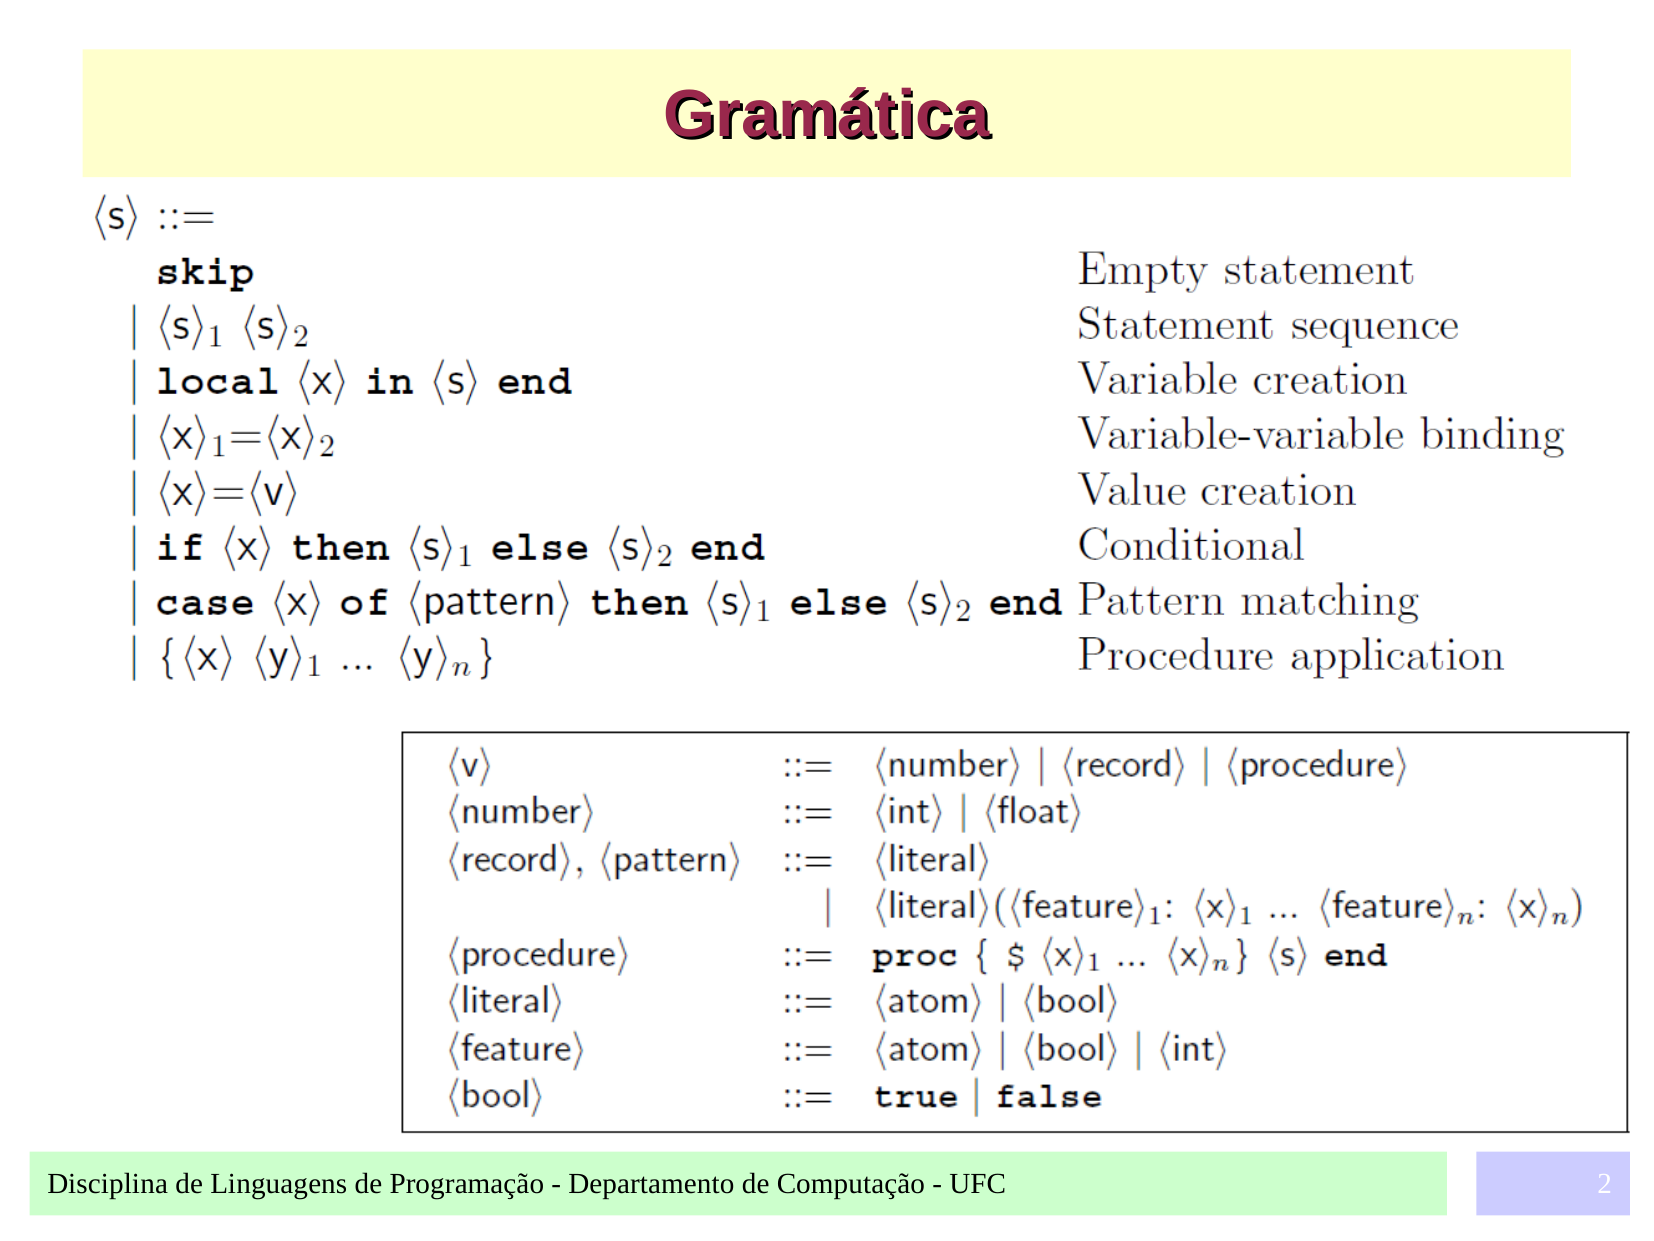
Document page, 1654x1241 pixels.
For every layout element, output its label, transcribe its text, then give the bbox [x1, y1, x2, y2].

title Gramática [82, 49, 1571, 178]
picture [389, 719, 1638, 1146]
picture [88, 188, 1565, 686]
